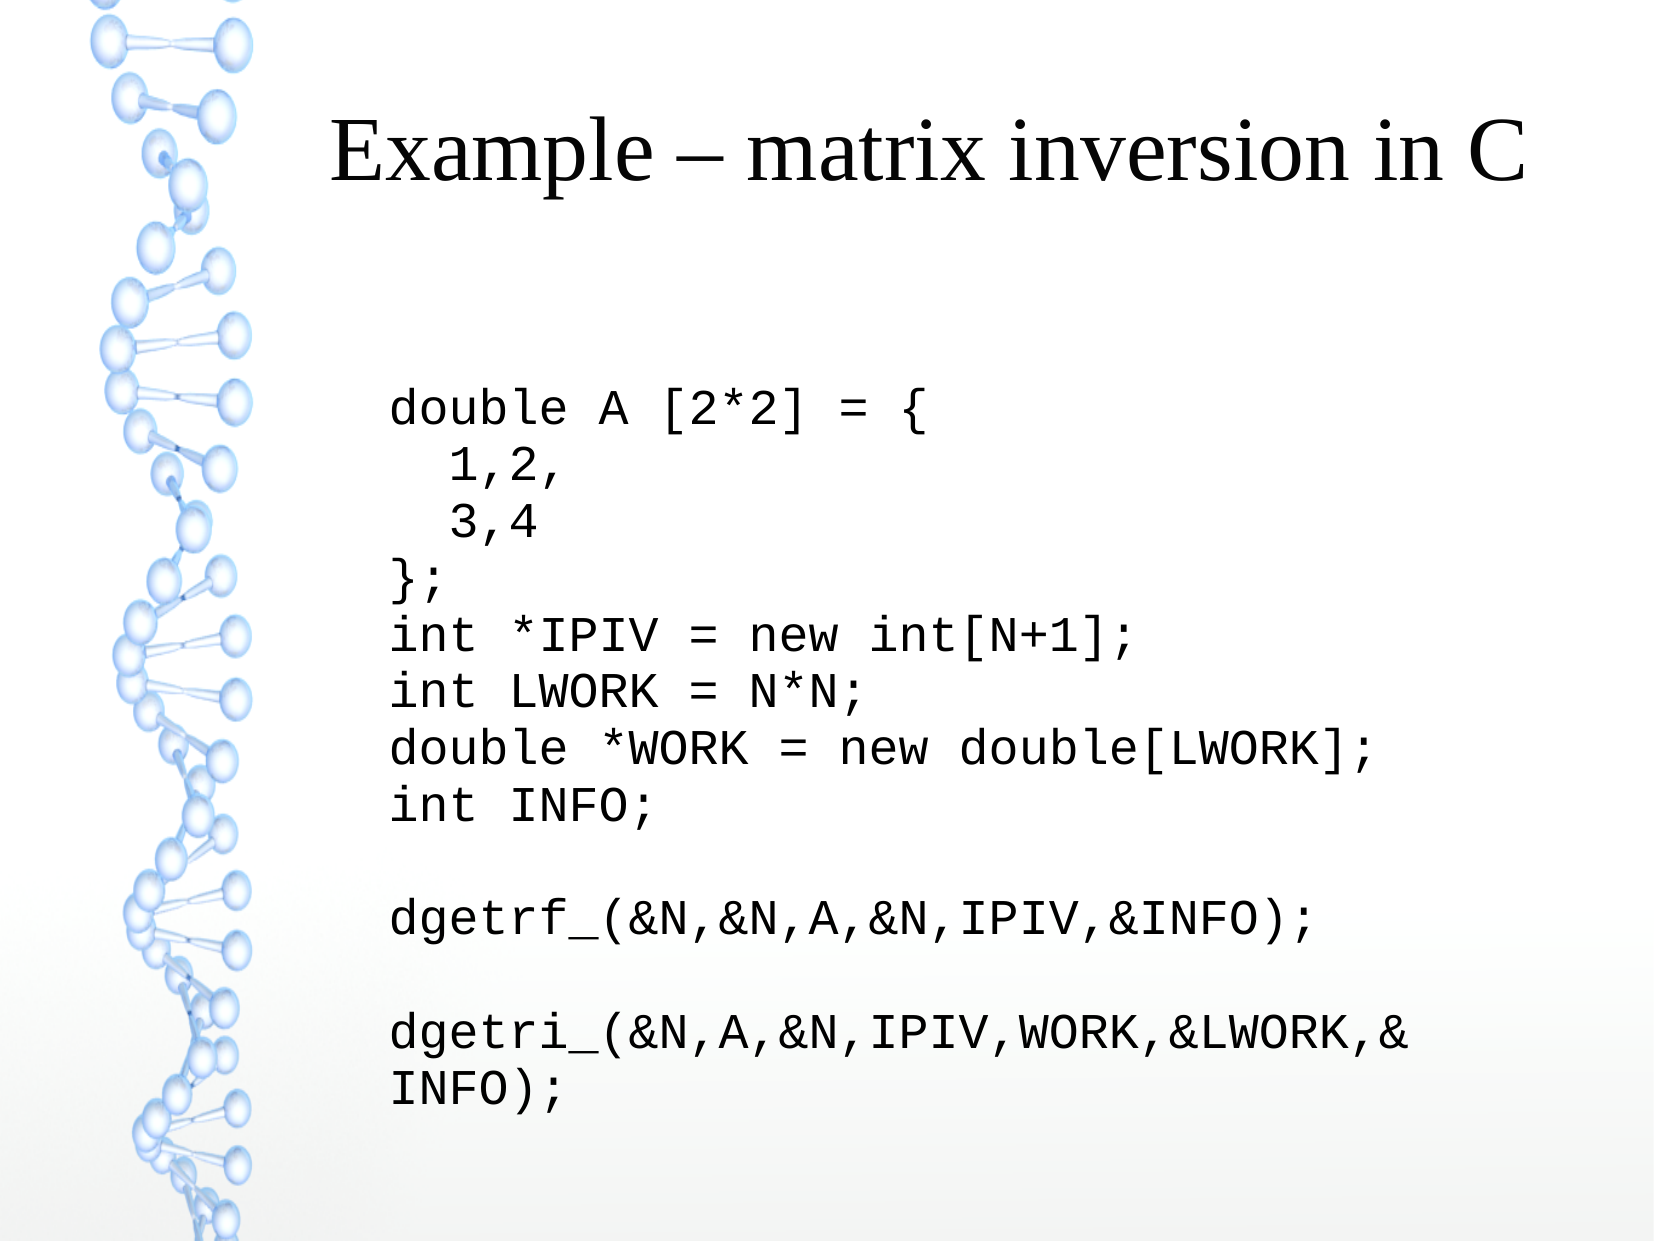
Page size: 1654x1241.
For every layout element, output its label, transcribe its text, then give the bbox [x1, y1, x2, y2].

picture [0, 0, 1654, 1241]
title Example – matrix inversion in C [265, 47, 1595, 252]
text_box double A [2*2] = { 1,2, 3,4 }; int *IPIV = new int[N+1]; int LWORK = N*N; double *WORK = new double[LWORK]; int INFO; dgetrf_(&N,&N,A,&N,IPIV,&INFO); dgetri_(&N,A,&N,IPIV,WORK,&LWORK,&INFO); [373, 374, 1432, 1128]
